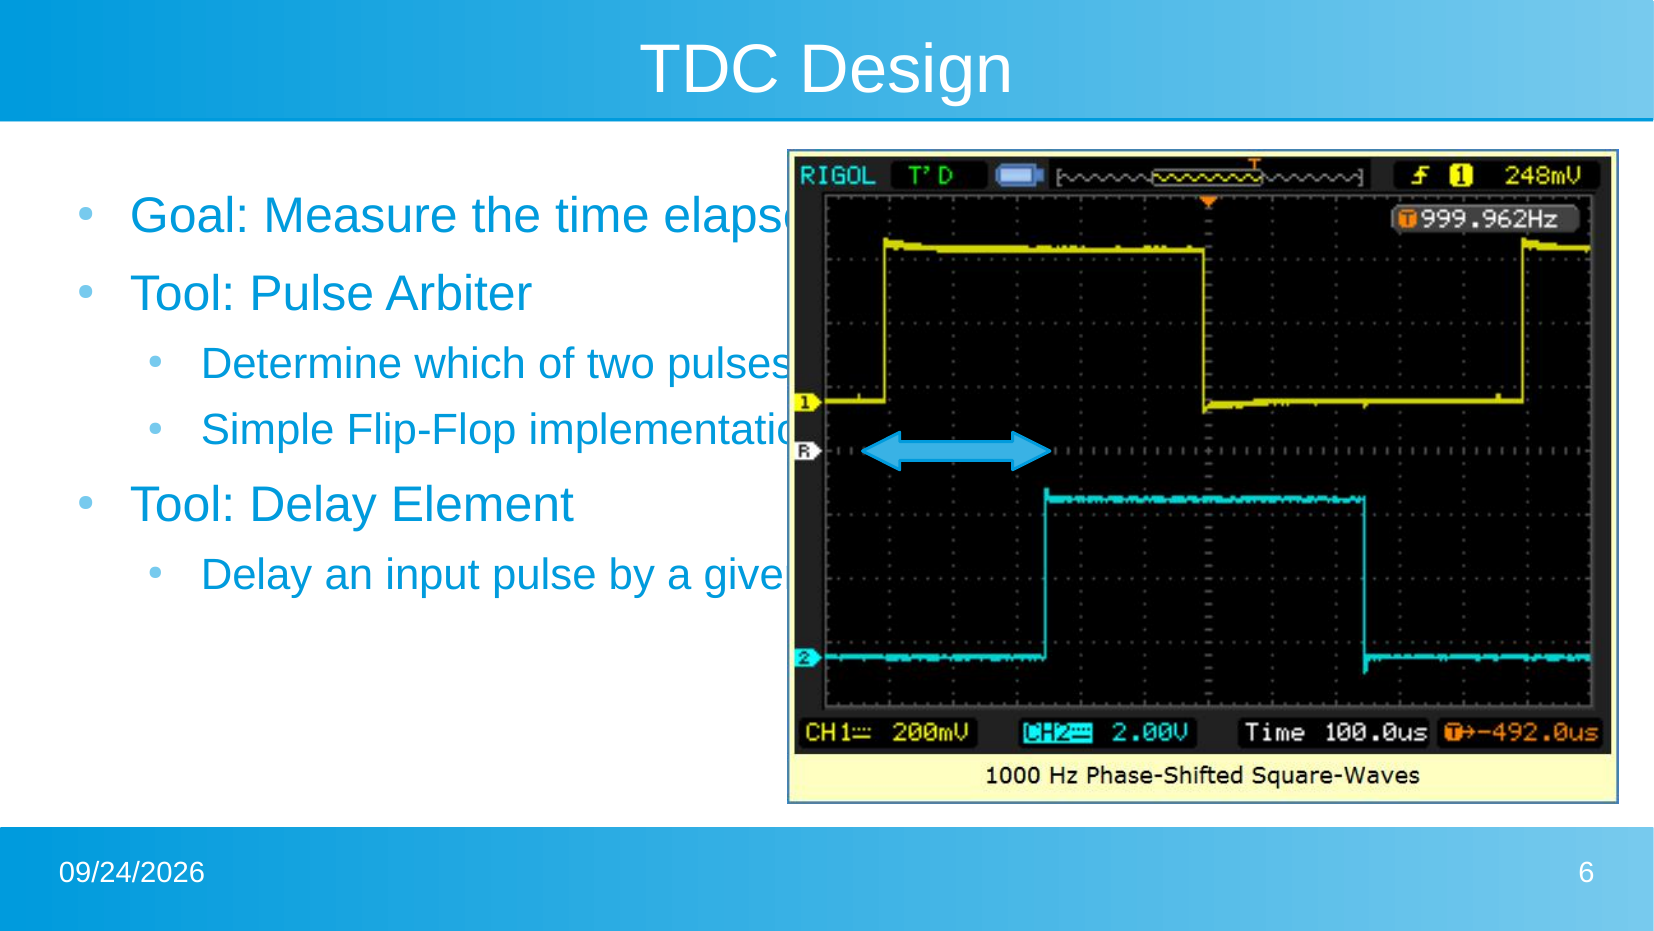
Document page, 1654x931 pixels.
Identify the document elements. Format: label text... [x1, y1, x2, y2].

text_box [862, 432, 1051, 470]
title TDC Design [59, 29, 1595, 108]
list Goal: Measure the time elapsed between two pulses Tool: Pulse Arbiter Determine which of two pulses occurs first Simple Flip-Flop implementation Tool: Delay Element Delay an input pulse by a given amount of time [59, 187, 787, 779]
picture [787, 149, 1619, 804]
